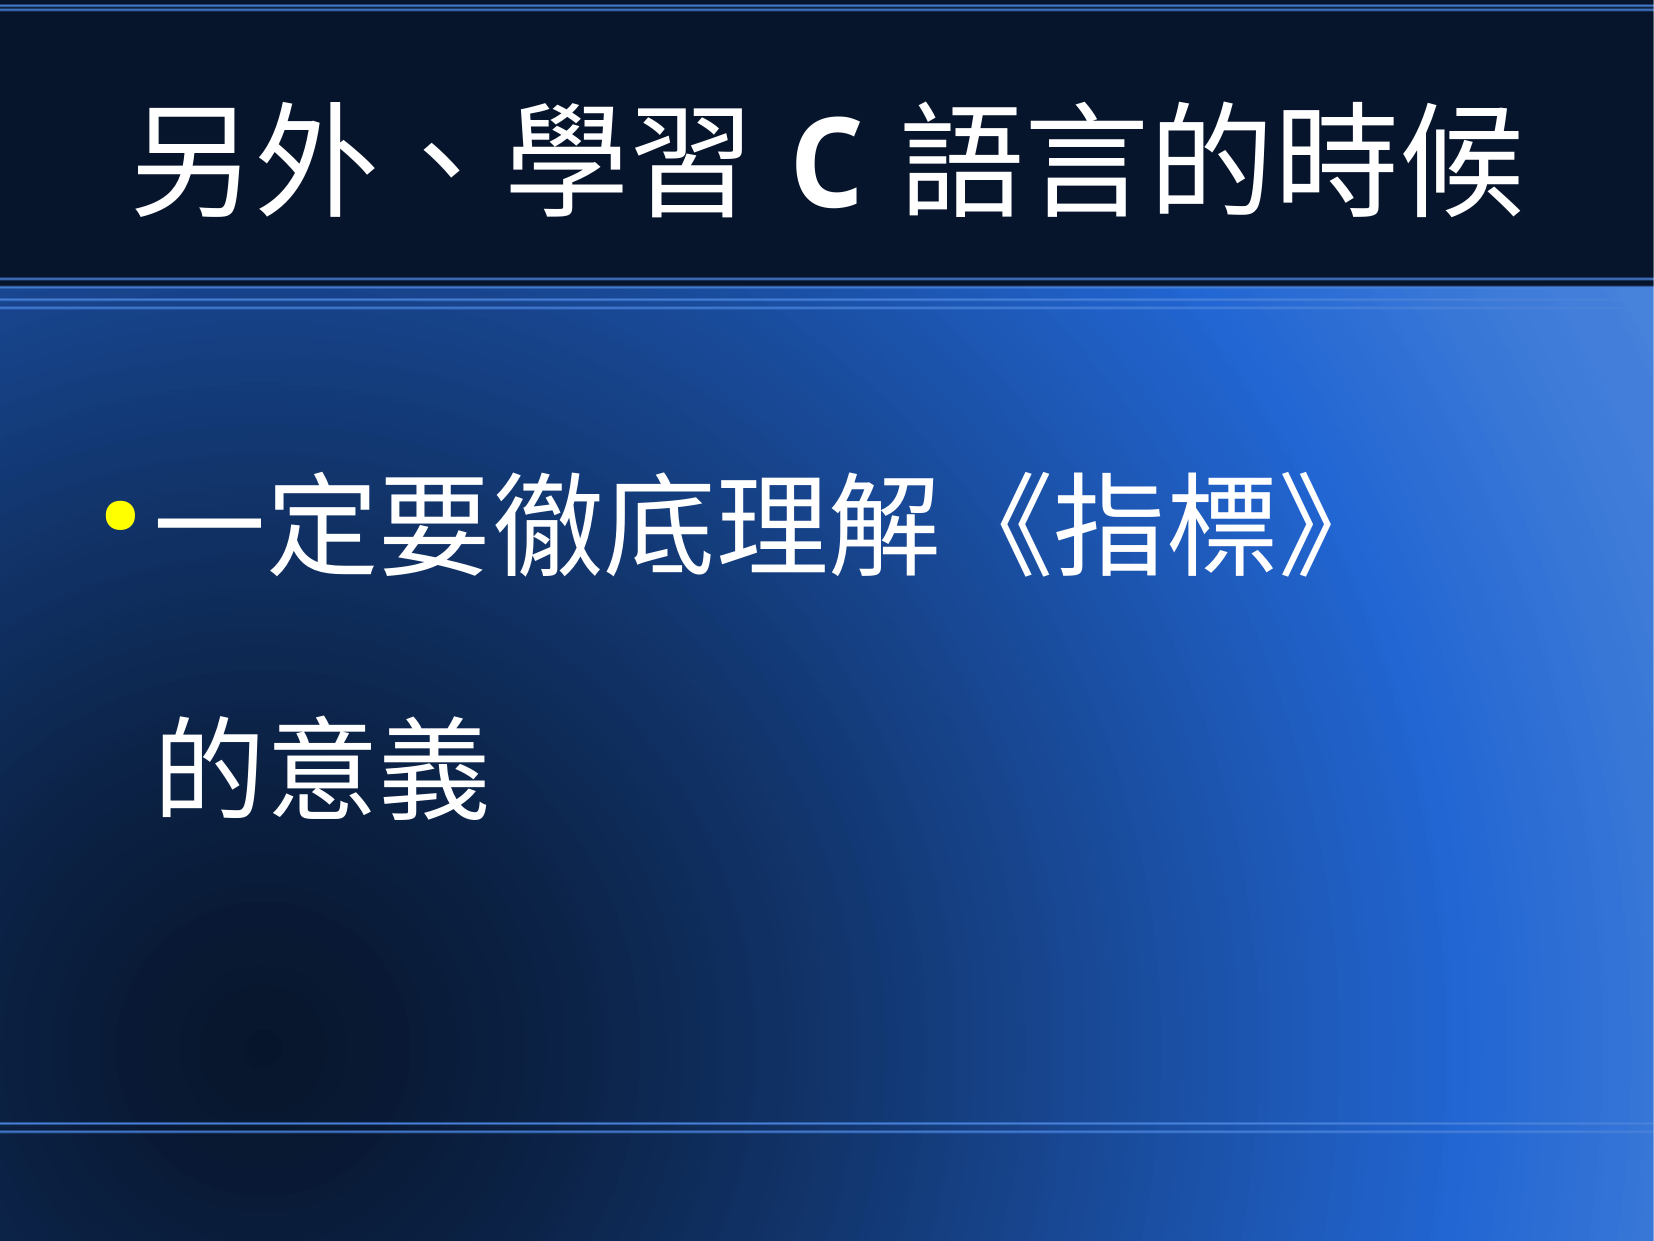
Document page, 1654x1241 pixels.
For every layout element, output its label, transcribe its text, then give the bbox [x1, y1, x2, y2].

picture [0, 0, 1654, 1241]
title 另外、學習C語言的時候 [82, 49, 1571, 257]
list 一定要徹底理解《指標》 的意義 [82, 355, 1571, 1241]
